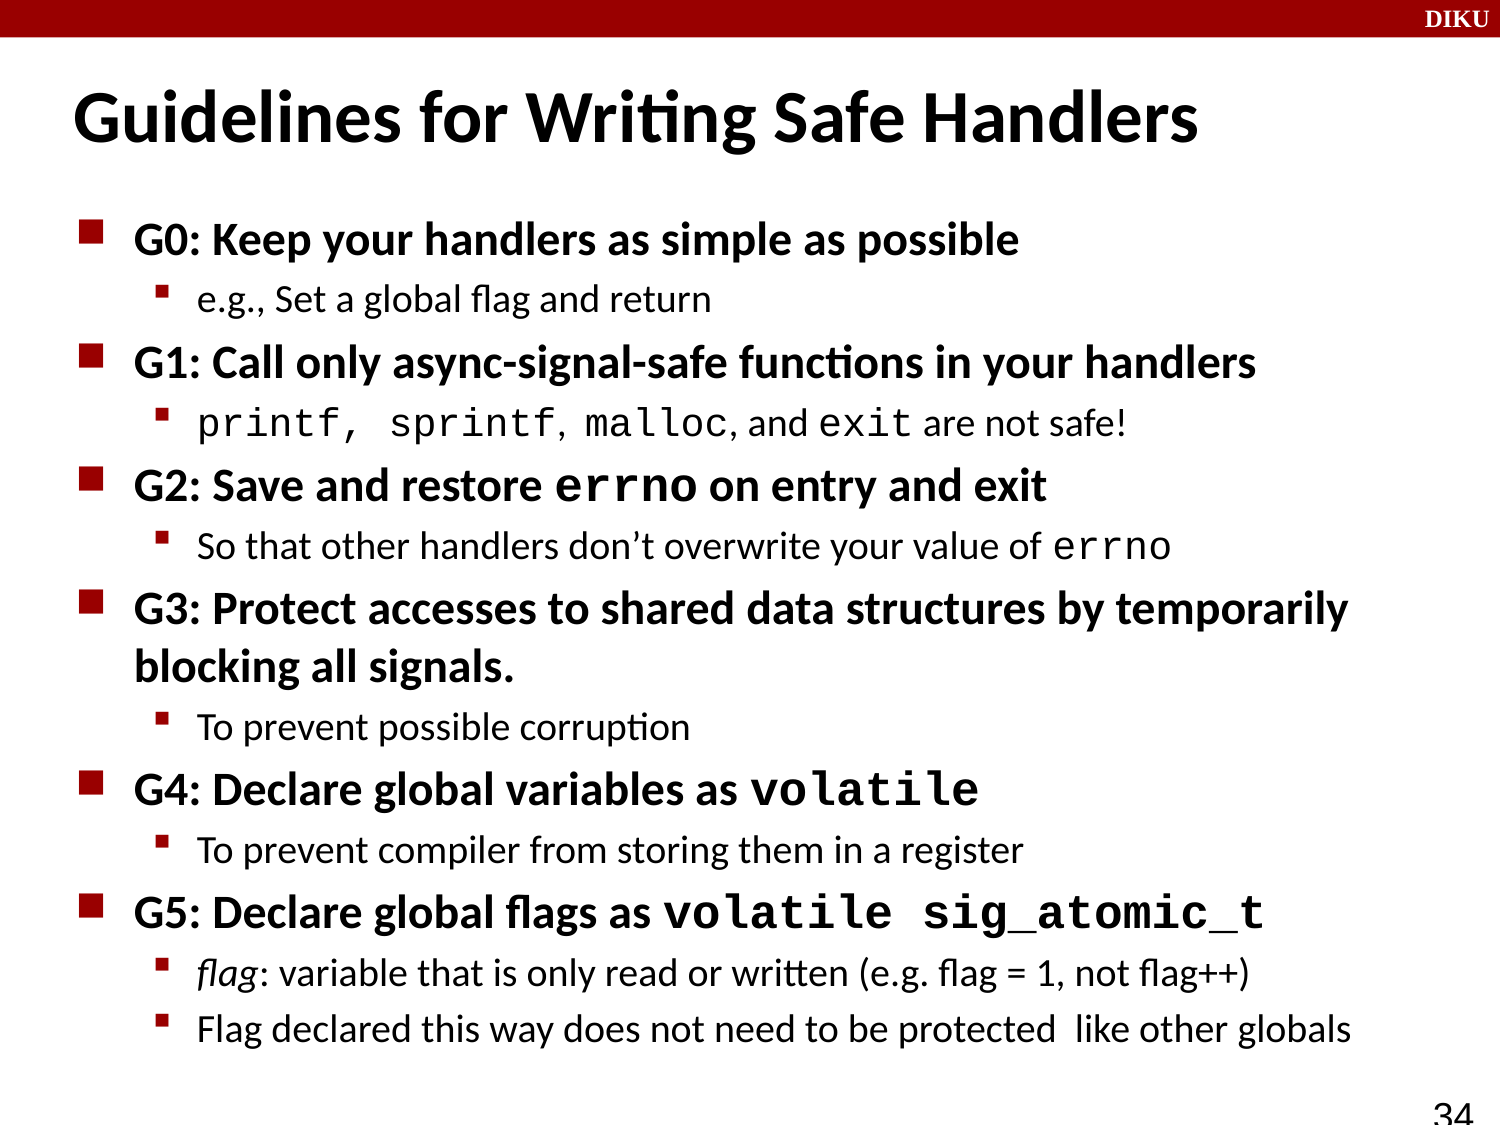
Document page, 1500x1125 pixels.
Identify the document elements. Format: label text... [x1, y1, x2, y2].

text_box G0: Keep your handlers as simple as possible e.g., Set a global flag and return G1: Call only async-signal-safe functions in your handlers printf, sprintf, malloc, and exit are not safe! G2: Save and restore errno on entry and exit So that other handlers don’t overwrite your value of errno G3: Protect accesses to shared data structures by temporarily blocking all signals. To prevent possible corruption G4: Declare global variables as volatile To prevent compiler from storing them in a register G5: Declare global flags as volatile sig_atomic_t flag: variable that is only read or written (e.g. flag = 1, not flag++) Flag declared this way does not need to be protected like other globals [65, 200, 1450, 1064]
text_box Guidelines for Writing Safe Handlers [58, 50, 1304, 175]
